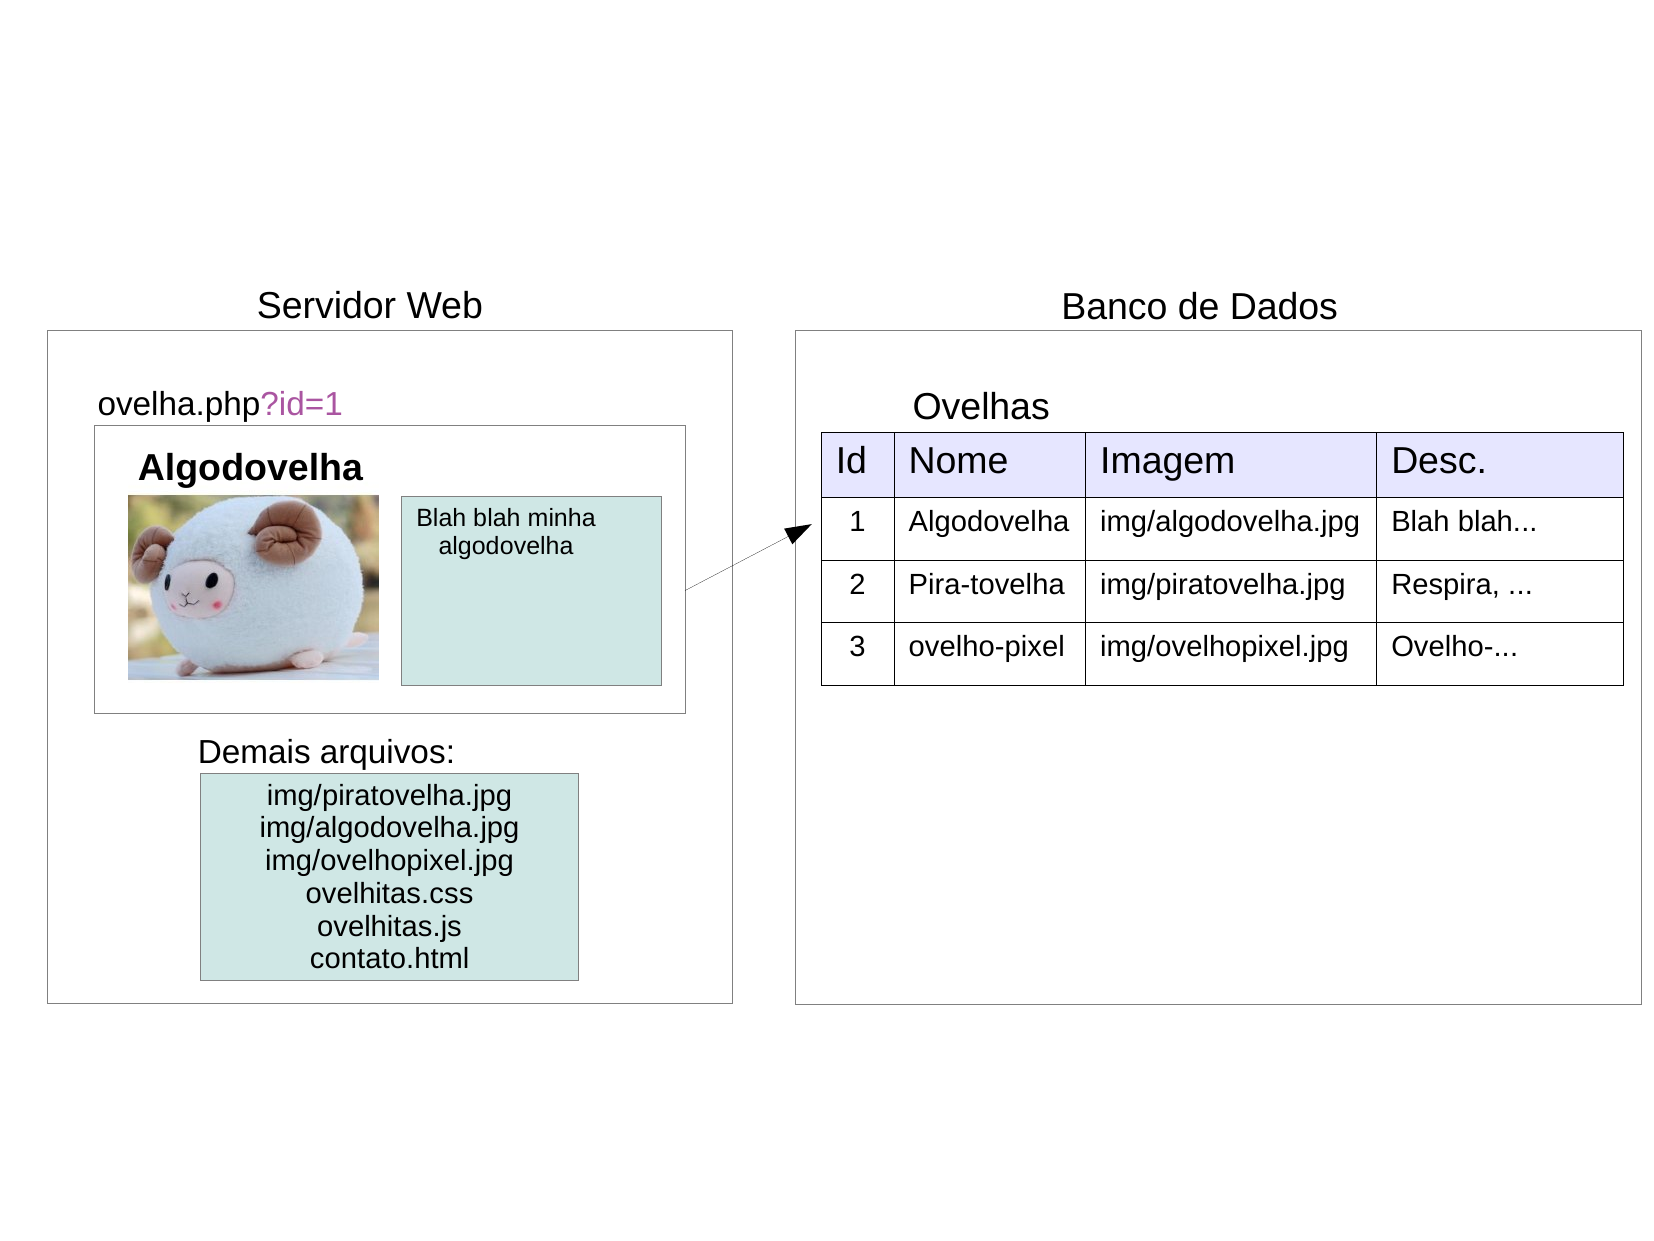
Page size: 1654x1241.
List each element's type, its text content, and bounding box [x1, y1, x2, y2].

picture [128, 466, 379, 708]
table_cell Algodovelha [895, 498, 1085, 560]
text_box img/piratovelha.jpg img/algodovelha.jpg img/ovelhopixel.jpg ovelhitas.css ovelhitas.js contato.html [200, 773, 579, 981]
table_header Id [822, 433, 894, 497]
table_cell 3 [822, 623, 894, 685]
table_cell Respira, ... [1377, 561, 1623, 622]
text_box Demais arquivos: [183, 726, 471, 779]
table_cell img/algodovelha.jpg [1086, 498, 1376, 560]
table_header Desc. [1377, 433, 1623, 497]
text_box ovelha.php?id=1 [95, 426, 374, 430]
table_header Nome [895, 433, 1085, 497]
text_box Ovelhas [897, 378, 1065, 432]
text_box ovelha.php?id=1 [82, 377, 374, 430]
table_cell Pira-tovelha [895, 561, 1085, 622]
table_cell 1 [822, 498, 894, 560]
table_cell img/ovelhopixel.jpg [1086, 623, 1376, 685]
text_box Blah blah minha algodovelha [401, 496, 662, 686]
table_cell ovelho-pixel [895, 623, 1085, 685]
table_header Imagem [1086, 433, 1376, 497]
text_box Algodovelha [123, 439, 378, 497]
table_cell img/piratovelha.jpg [1086, 561, 1376, 622]
table_cell Blah blah... [1377, 498, 1623, 560]
text_box Banco de Dados [1046, 277, 1518, 330]
table_cell Ovelho-... [1377, 623, 1623, 685]
table_cell 2 [822, 561, 894, 622]
text_box Banco de Dados [1046, 331, 1518, 335]
text_box Servidor Web [242, 277, 498, 335]
